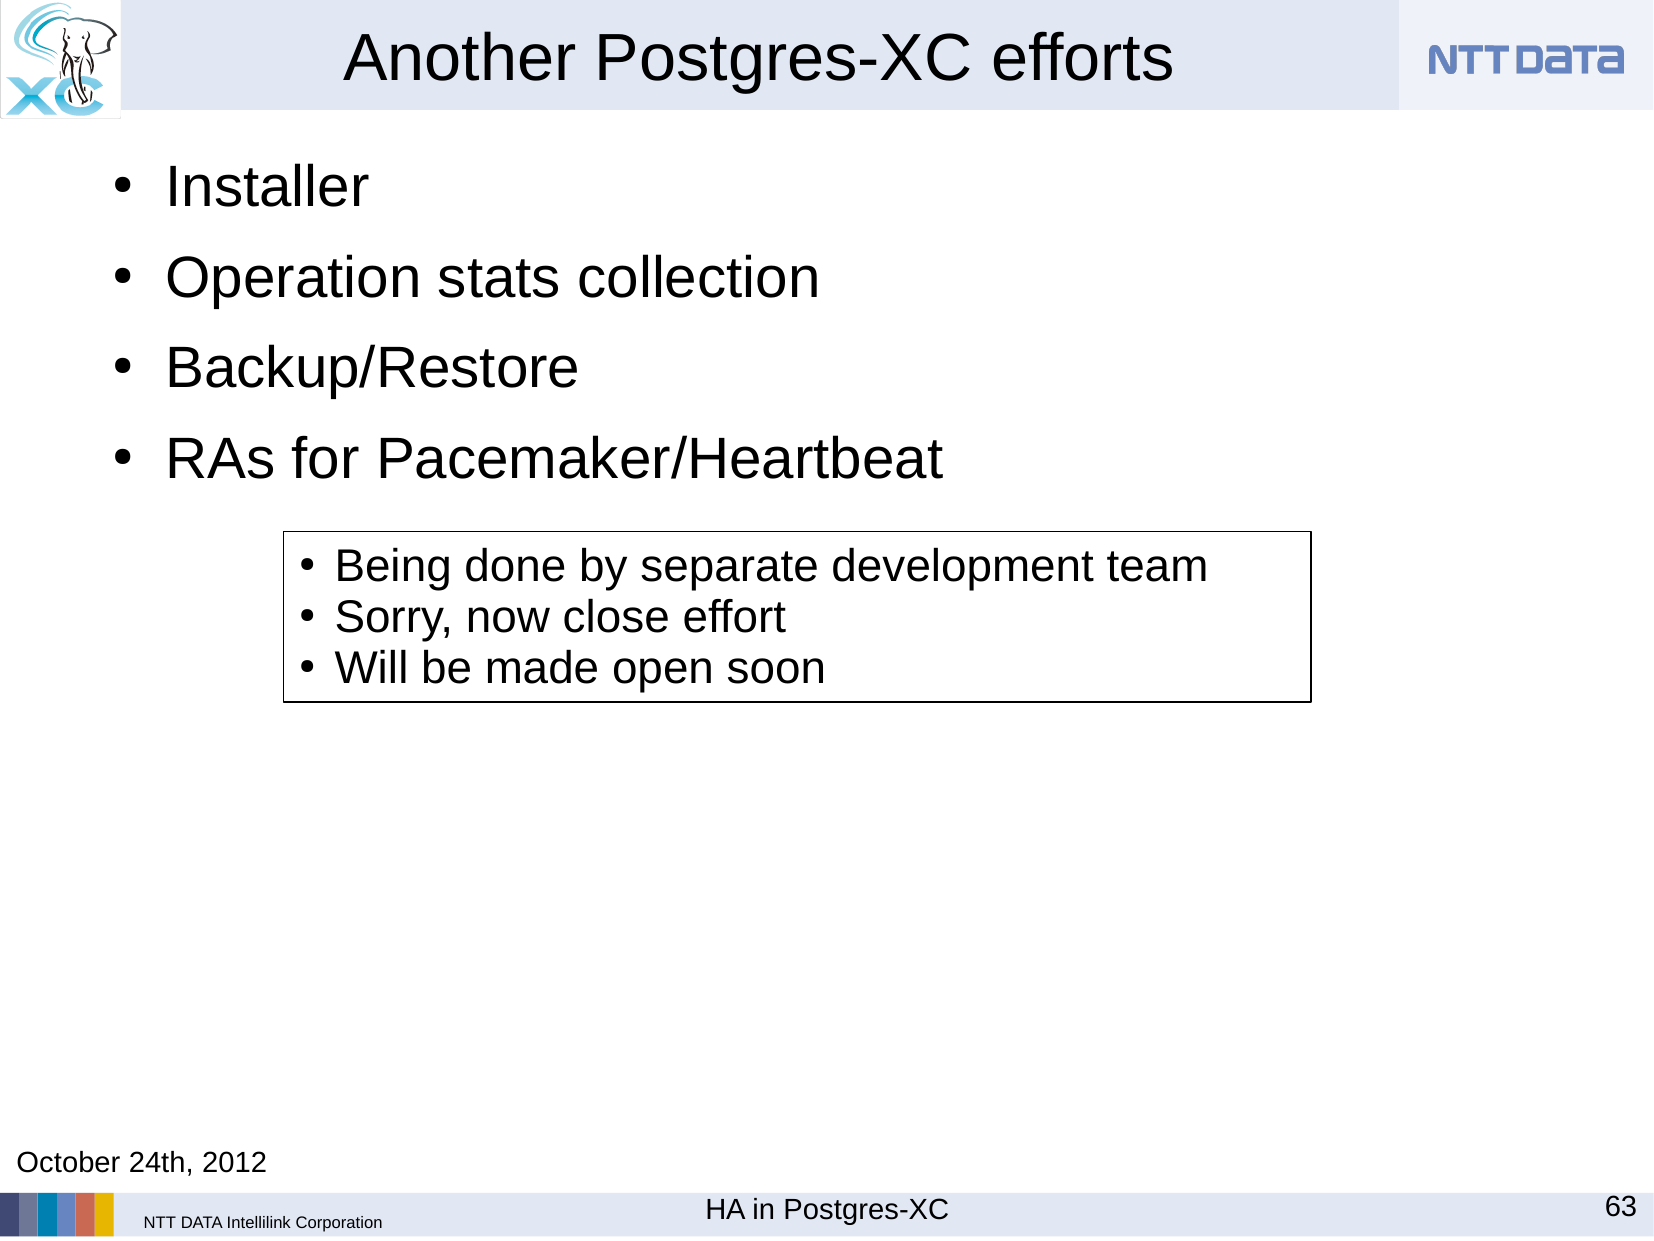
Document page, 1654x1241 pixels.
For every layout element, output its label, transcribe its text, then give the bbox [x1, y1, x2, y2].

picture [0, 0, 121, 119]
list Installer Operation stats collection Backup/Restore RAs for Pacemaker/Heartbeat [94, 153, 1583, 493]
picture [1429, 45, 1624, 74]
title Another Postgres-XC efforts [120, 3, 1399, 110]
text_box Being done by separate development team Sorry, now close effort Will be made open soon [283, 531, 1312, 702]
